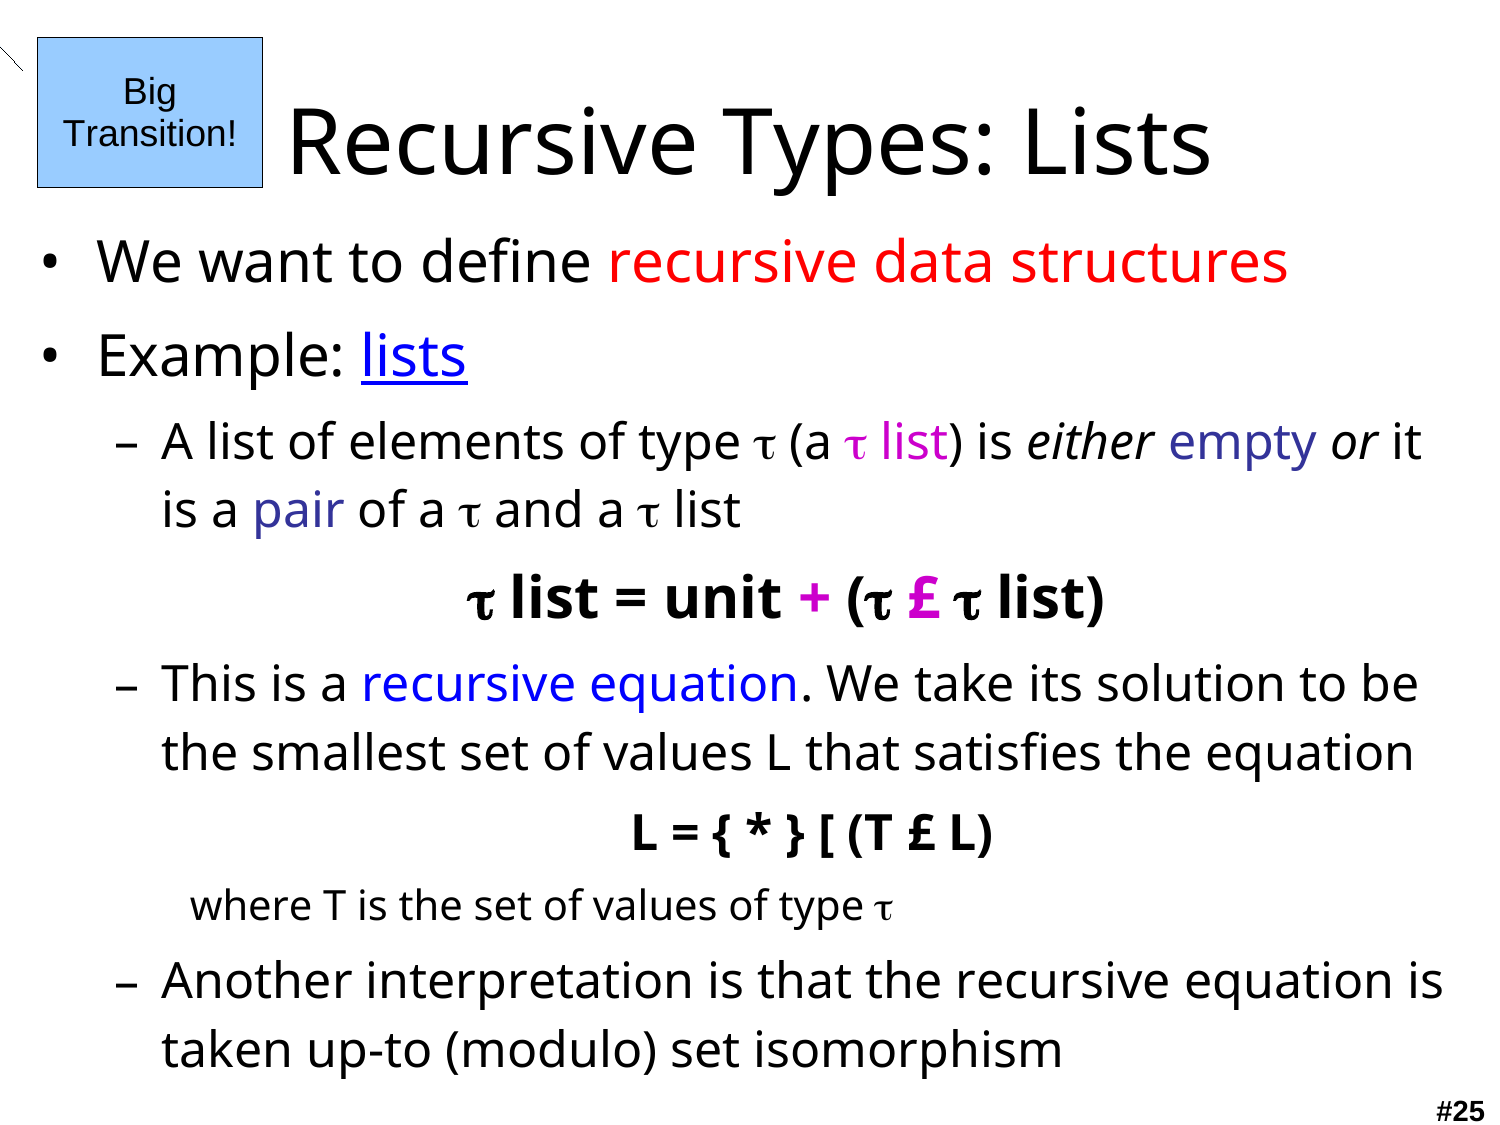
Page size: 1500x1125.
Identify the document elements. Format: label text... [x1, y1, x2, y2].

text_box Big Transition! [38, 38, 263, 188]
title Recursive Types: Lists [24, 45, 1476, 212]
list We want to define recursive data structures Example: lists A list of elements of type  (a  list) is either empty or it is a pair of a  and a  list  list = unit + ( £  list) This is a recursive equation. We take its solution to be the smallest set of values L that satisfies the equation L = { * } [ (T £ L) where T is the set of values of type  Another interpretation is that the recursive equation is taken up-to (modulo) set isomorphism [24, 212, 1476, 1051]
